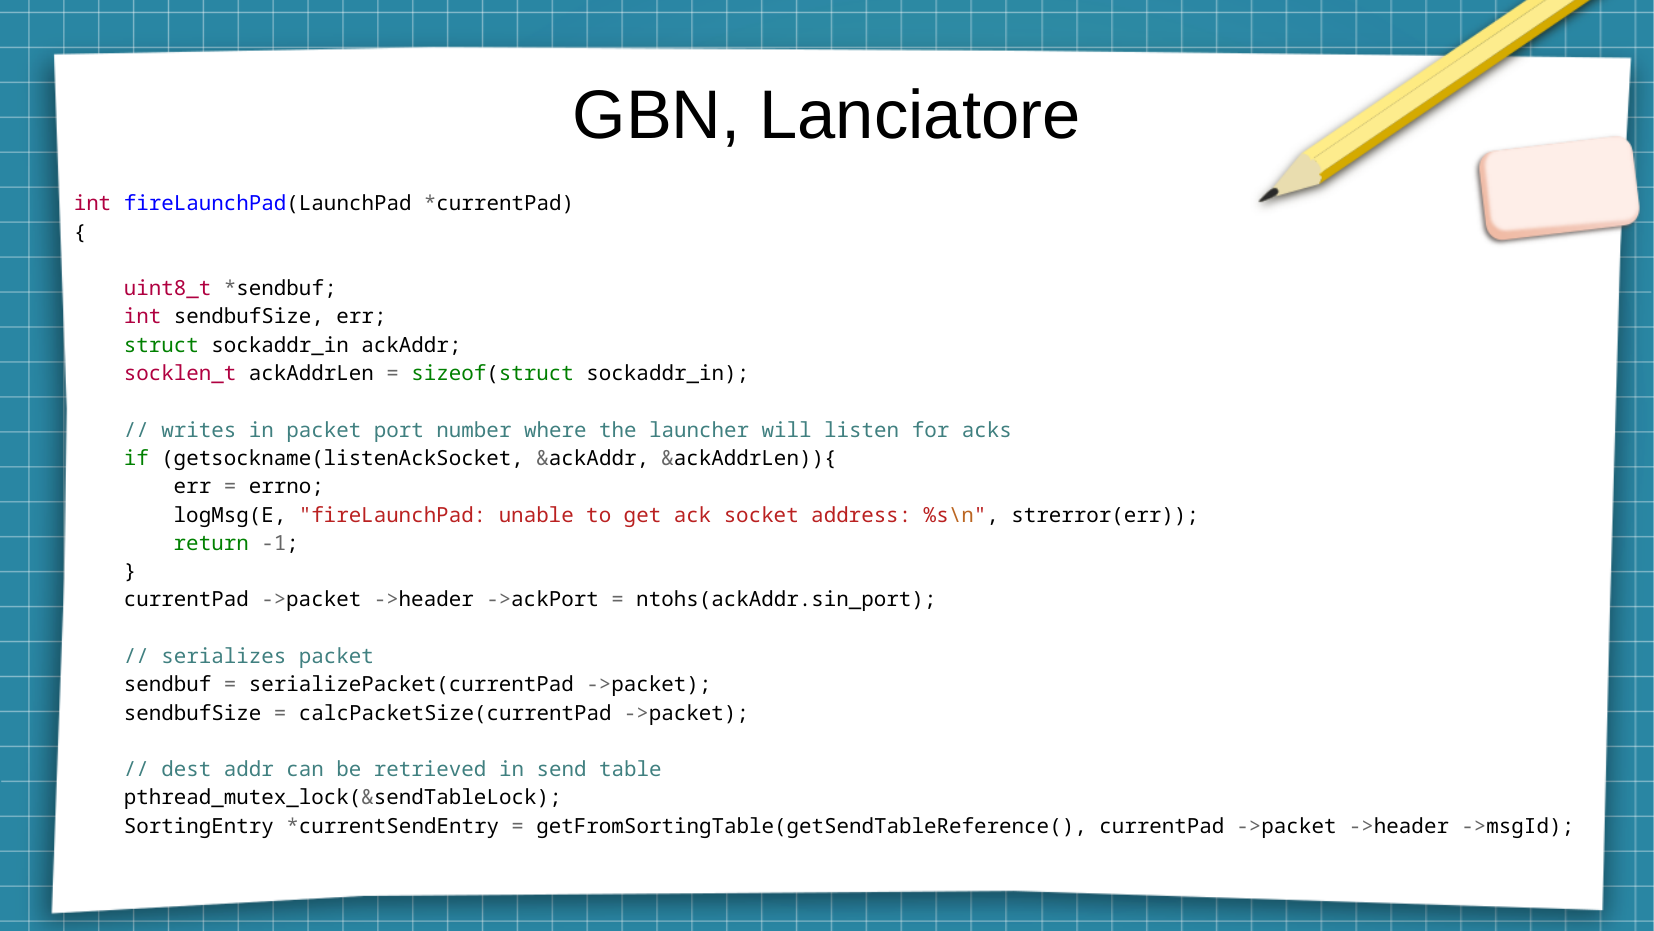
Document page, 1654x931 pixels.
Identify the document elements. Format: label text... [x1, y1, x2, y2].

title GBN, Lanciatore [82, 37, 1571, 181]
text_box int fireLaunchPad(LaunchPad *currentPad) { uint8_t *sendbuf; int sendbufSize, err; struct sockaddr_in ackAddr; socklen_t ackAddrLen = sizeof(struct sockaddr_in); // writes in packet port number where the launcher will listen for acks if (getsockname(listenAckSocket, &ackAddr, &ackAddrLen)){ err = errno; logMsg(E, "fireLaunchPad: unable to get ack socket address: %s\n", strerror(err)); return -1; } currentPad ->packet ->header ->ackPort = ntohs(ackAddr.sin_port); // serializes packet sendbuf = serializePacket(currentPad ->packet); sendbufSize = calcPacketSize(currentPad ->packet); // dest addr can be retrieved in send table pthread_mutex_lock(&sendTableLock); SortingEntry *currentSendEntry = getFromSortingTable(getSendTableReference(), currentPad ->packet ->header ->msgId); [59, 181, 1595, 827]
picture [0, 0, 1654, 931]
